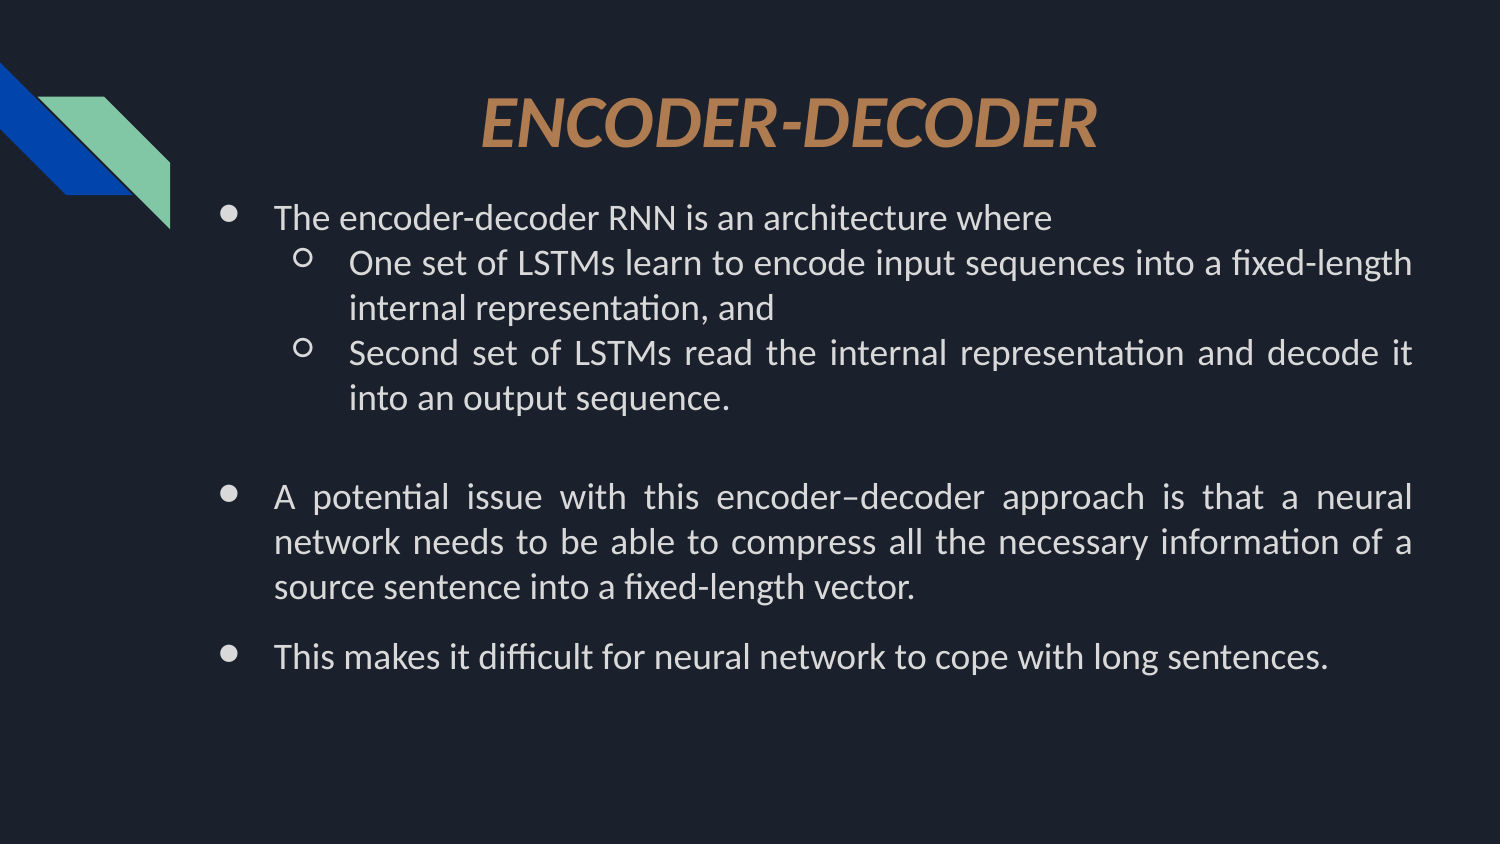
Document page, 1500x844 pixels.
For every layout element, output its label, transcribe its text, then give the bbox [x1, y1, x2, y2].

title ENCODER-DECODER [212, 57, 1368, 163]
list The encoder-decoder RNN is an architecture where One set of LSTMs learn to encode input sequences into a fixed-length internal representation, and Second set of LSTMs read the internal representation and decode it into an output sequence. A potential issue with this encoder–decoder approach is that a neural network needs to be able to compress all the necessary information of a source sentence into a fixed-length vector. This makes it difficult for neural network to cope with long sentences. [184, 177, 1430, 803]
